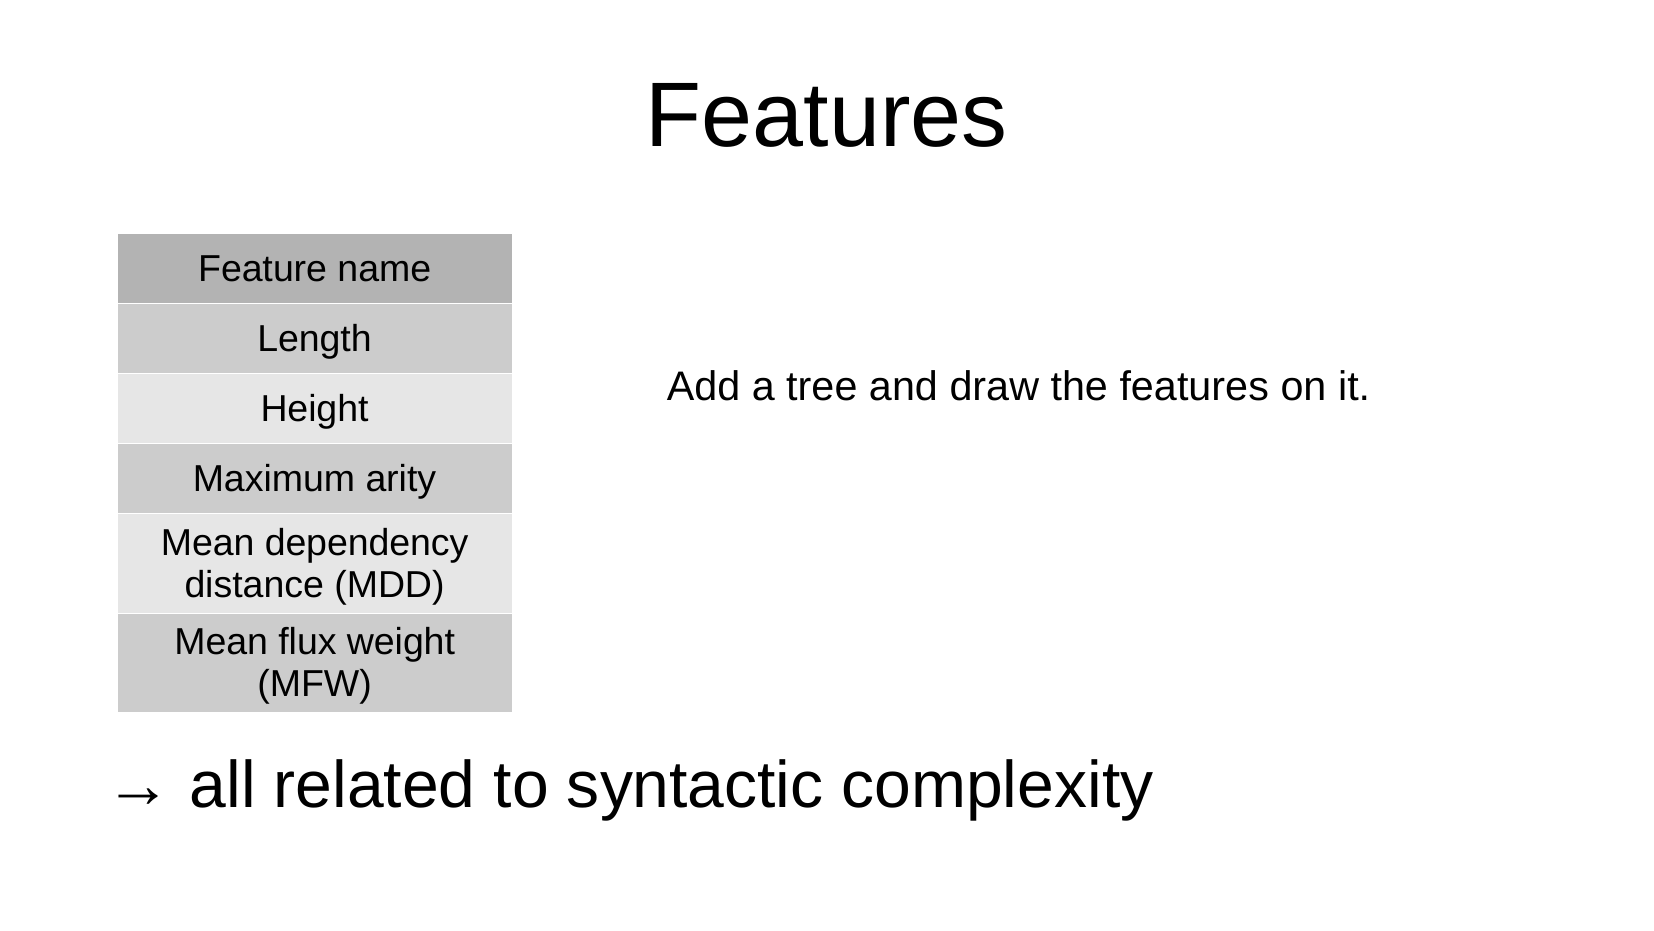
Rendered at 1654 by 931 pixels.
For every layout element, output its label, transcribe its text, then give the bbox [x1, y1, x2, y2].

table_cell Height [118, 374, 512, 443]
table_cell Mean dependency distance (MDD) [118, 514, 512, 613]
table_cell Mean flux weight (MFW) [118, 614, 512, 712]
table_cell Maximum arity [118, 444, 512, 513]
table_header Feature name [118, 234, 512, 303]
list Add a tree and draw the features on it. → all related to syntactic complexity [35, 283, 1524, 823]
table_cell Length [118, 304, 512, 373]
title Features [82, 37, 1571, 193]
